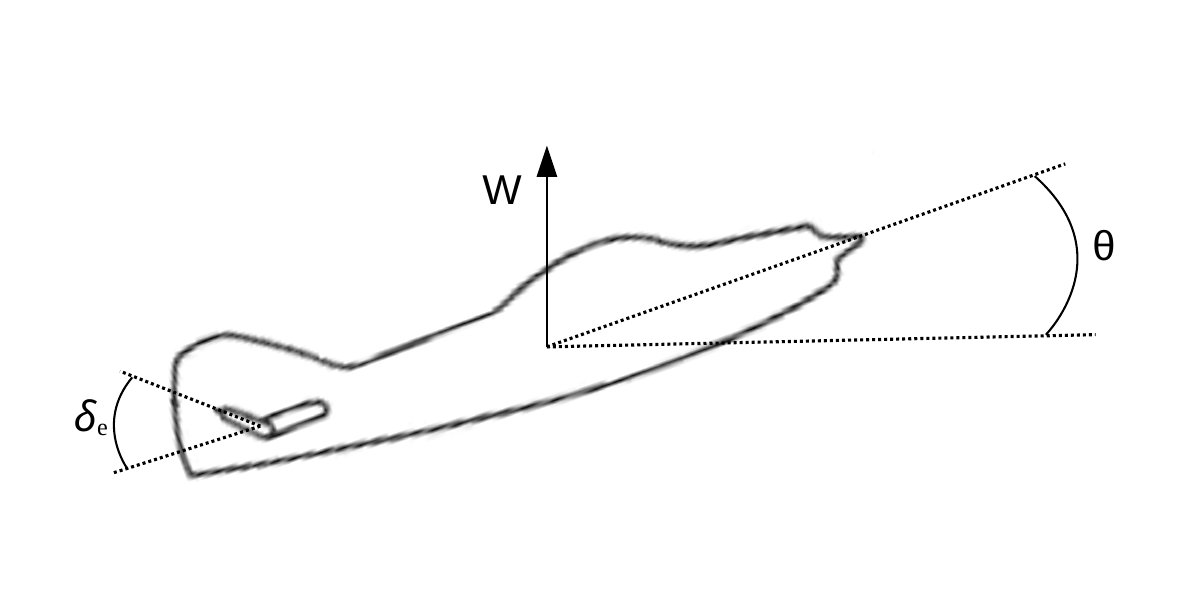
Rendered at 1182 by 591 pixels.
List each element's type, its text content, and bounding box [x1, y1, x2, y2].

text_box θ [1077, 214, 1134, 281]
picture [95, 11, 931, 573]
text_box δe [59, 379, 279, 494]
text_box W [467, 159, 688, 274]
